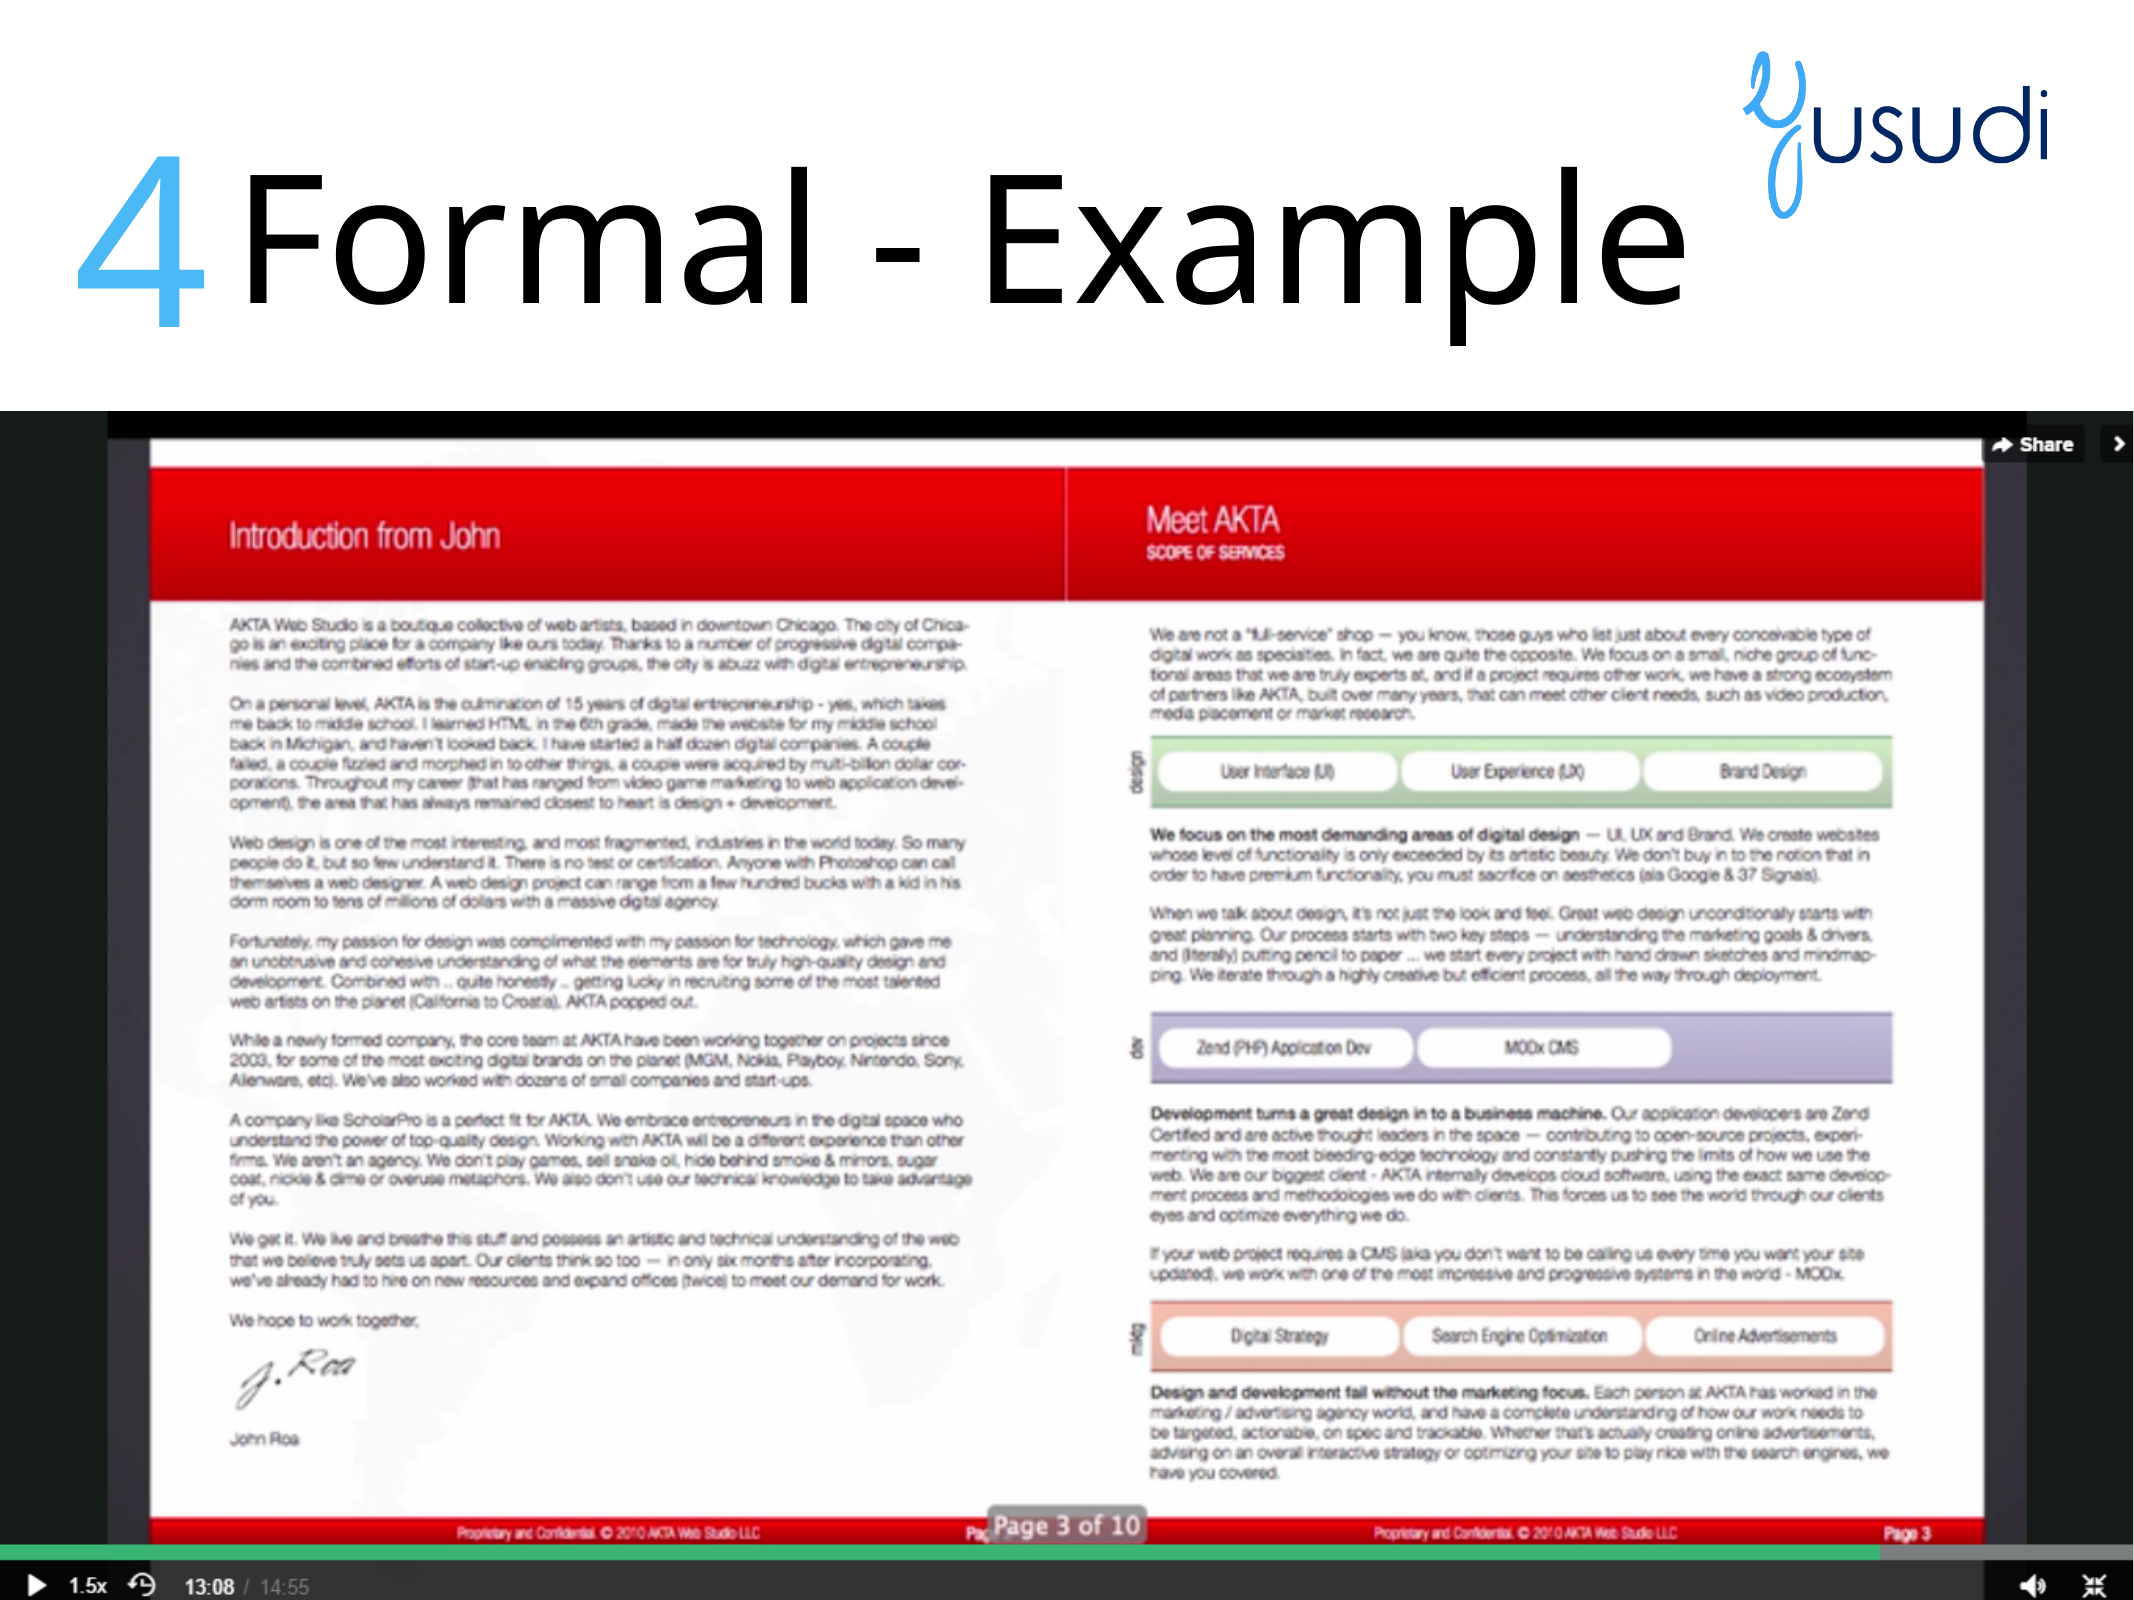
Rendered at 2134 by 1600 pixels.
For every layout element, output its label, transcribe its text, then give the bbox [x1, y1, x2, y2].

picture [1740, 51, 2086, 219]
picture [0, 411, 2134, 1600]
text_box Formal - Example [225, 116, 2080, 349]
text_box 4 [65, 81, 218, 384]
